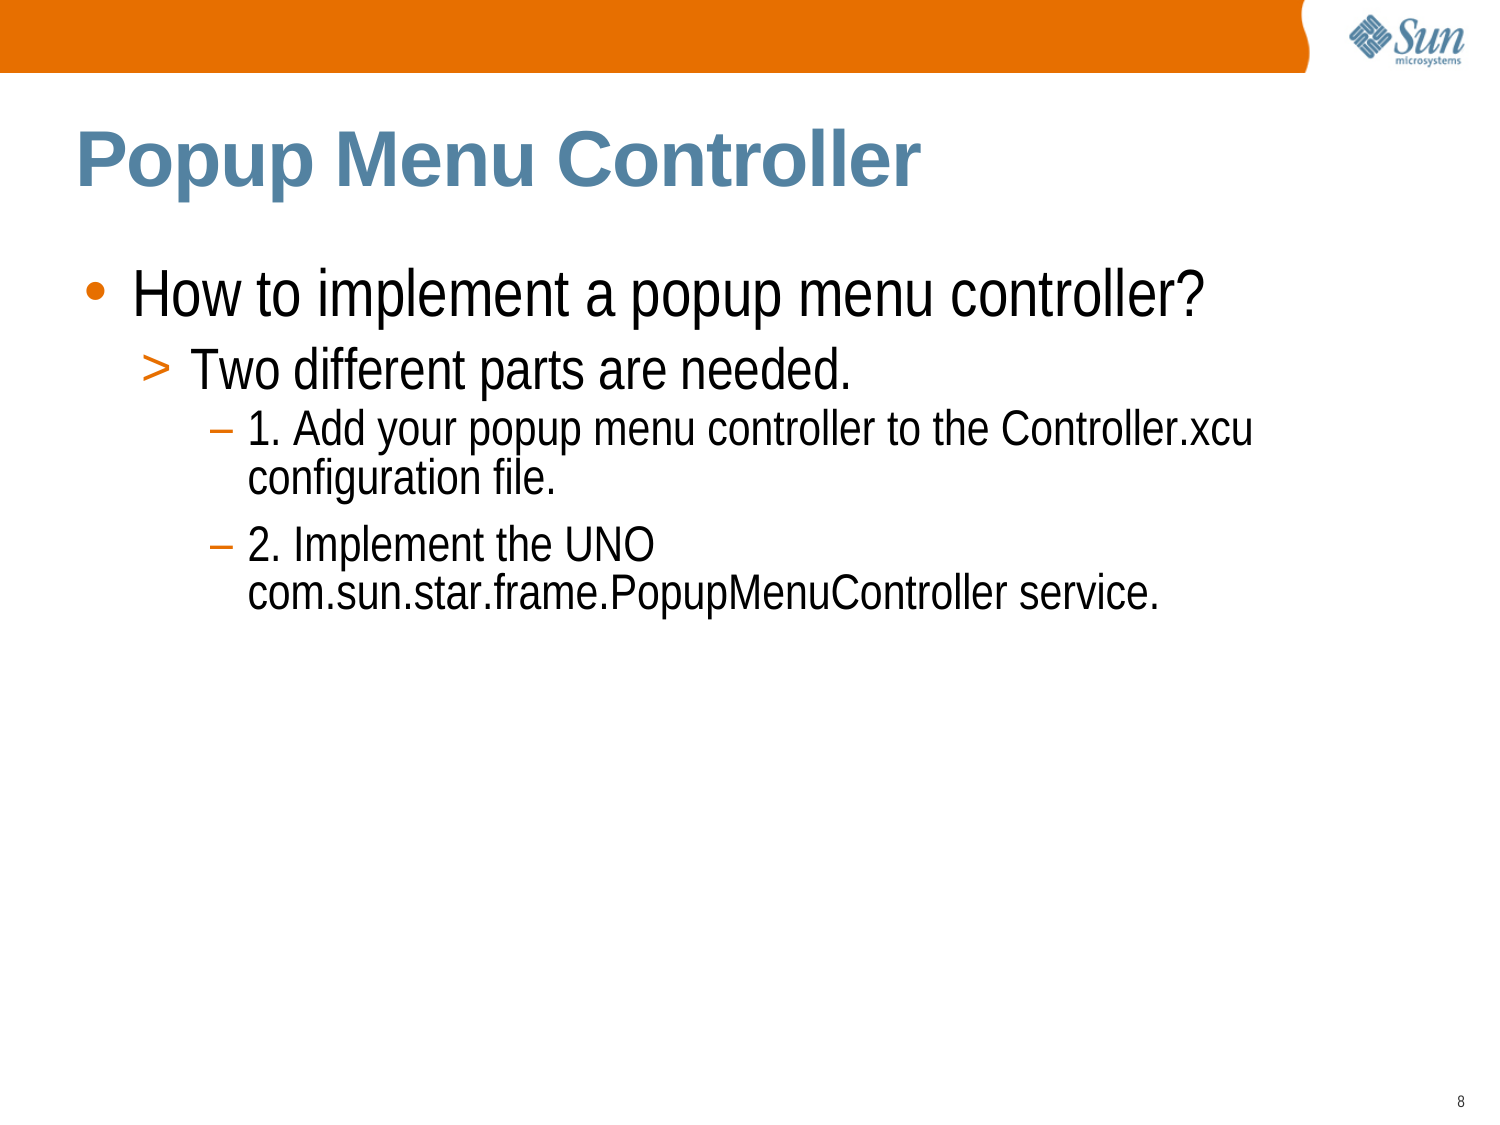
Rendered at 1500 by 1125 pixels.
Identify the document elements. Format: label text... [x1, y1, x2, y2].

picture [0, 0, 1500, 73]
list How to implement a popup menu controller? Two different parts are needed. 1. Add your popup menu controller to the Controller.xcu configuration file. 2. Implement the UNO com.sun.star.frame.PopupMenuController service. [64, 263, 1401, 1068]
title Popup Menu Controller [75, 123, 1437, 227]
